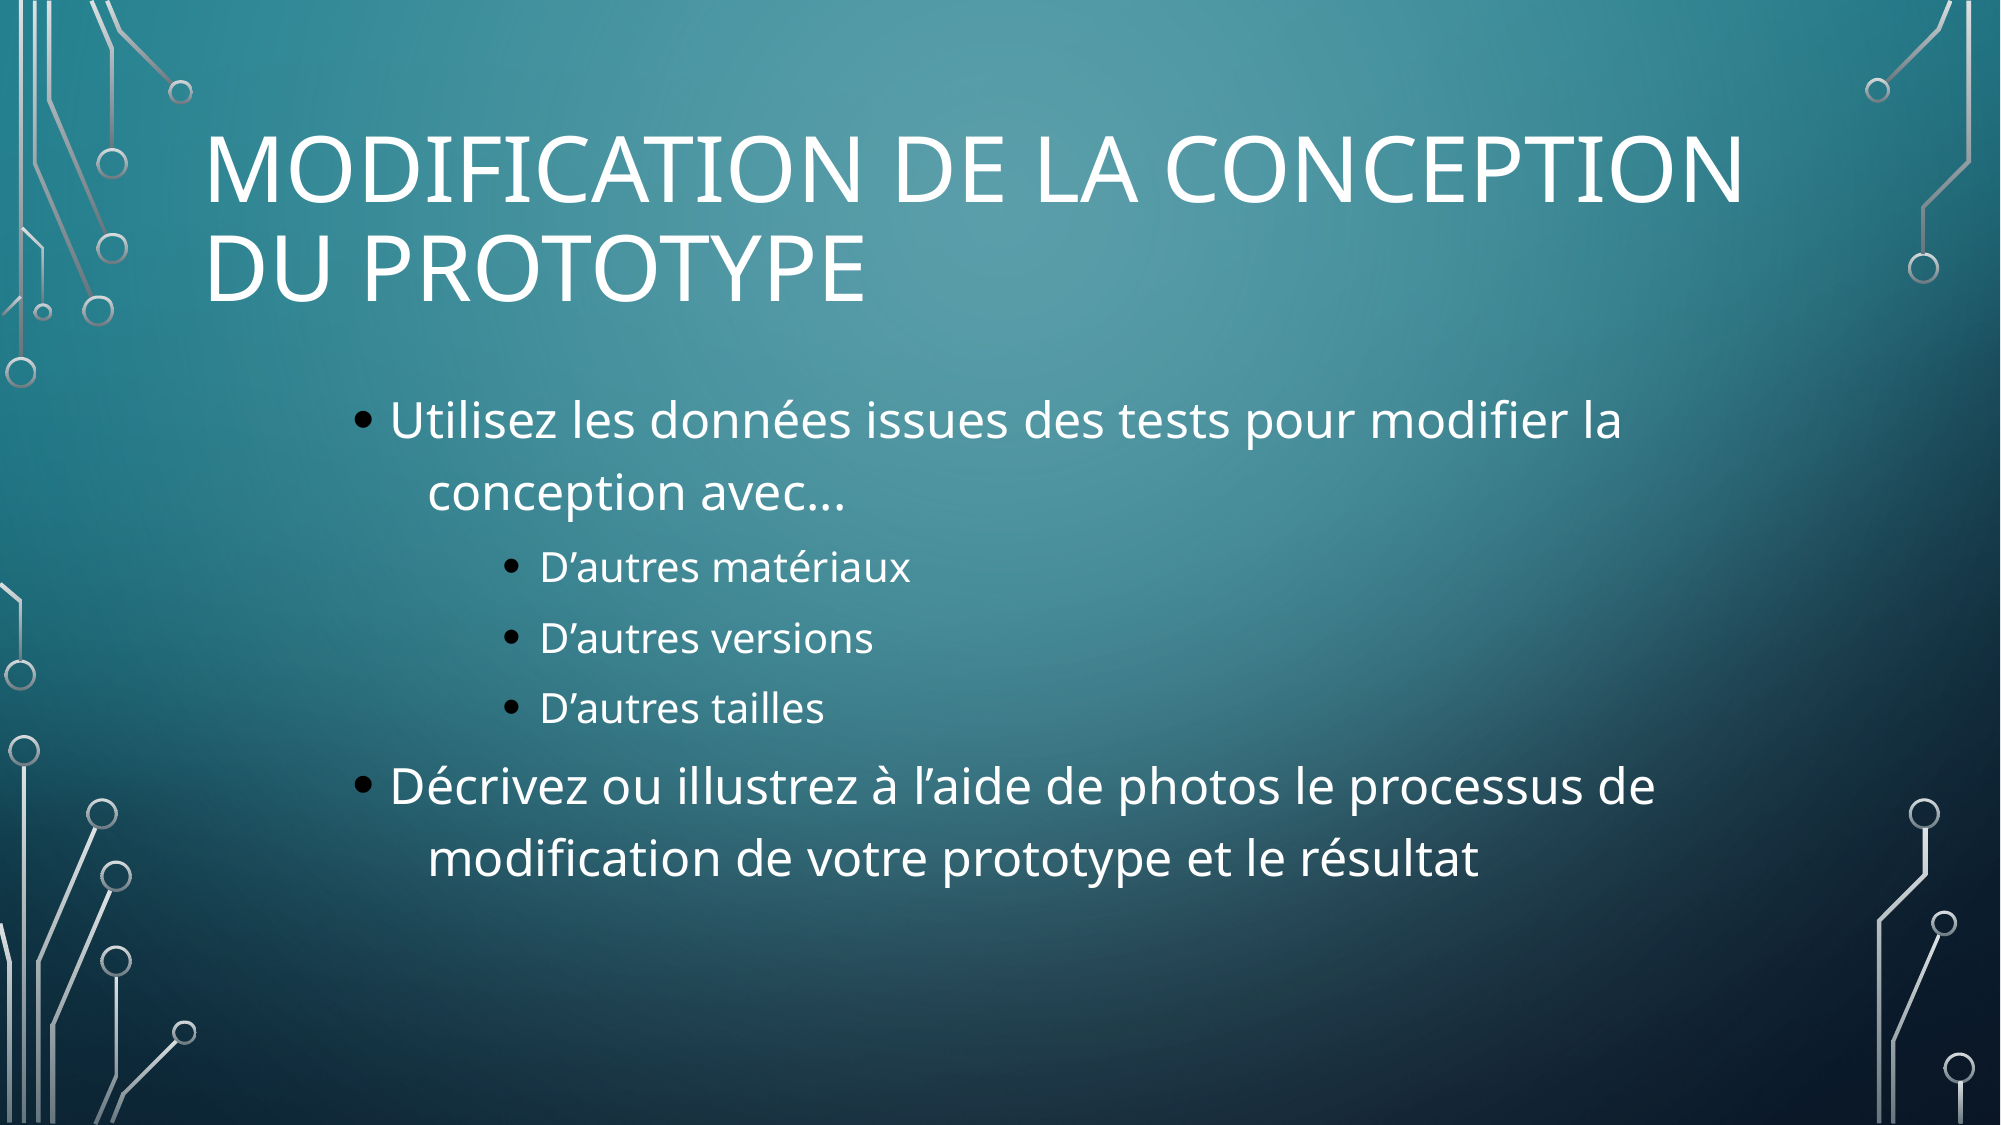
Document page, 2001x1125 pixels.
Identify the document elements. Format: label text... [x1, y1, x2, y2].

title Modification de la conception du prototype [187, 101, 1813, 344]
list Utilisez les données issues des tests pour modifier la conception avec... D’autres matériaux D’autres versions D’autres tailles Décrivez ou illustrez à l’aide de photos le processus de modification de votre prototype et le résultat [187, 369, 1813, 951]
